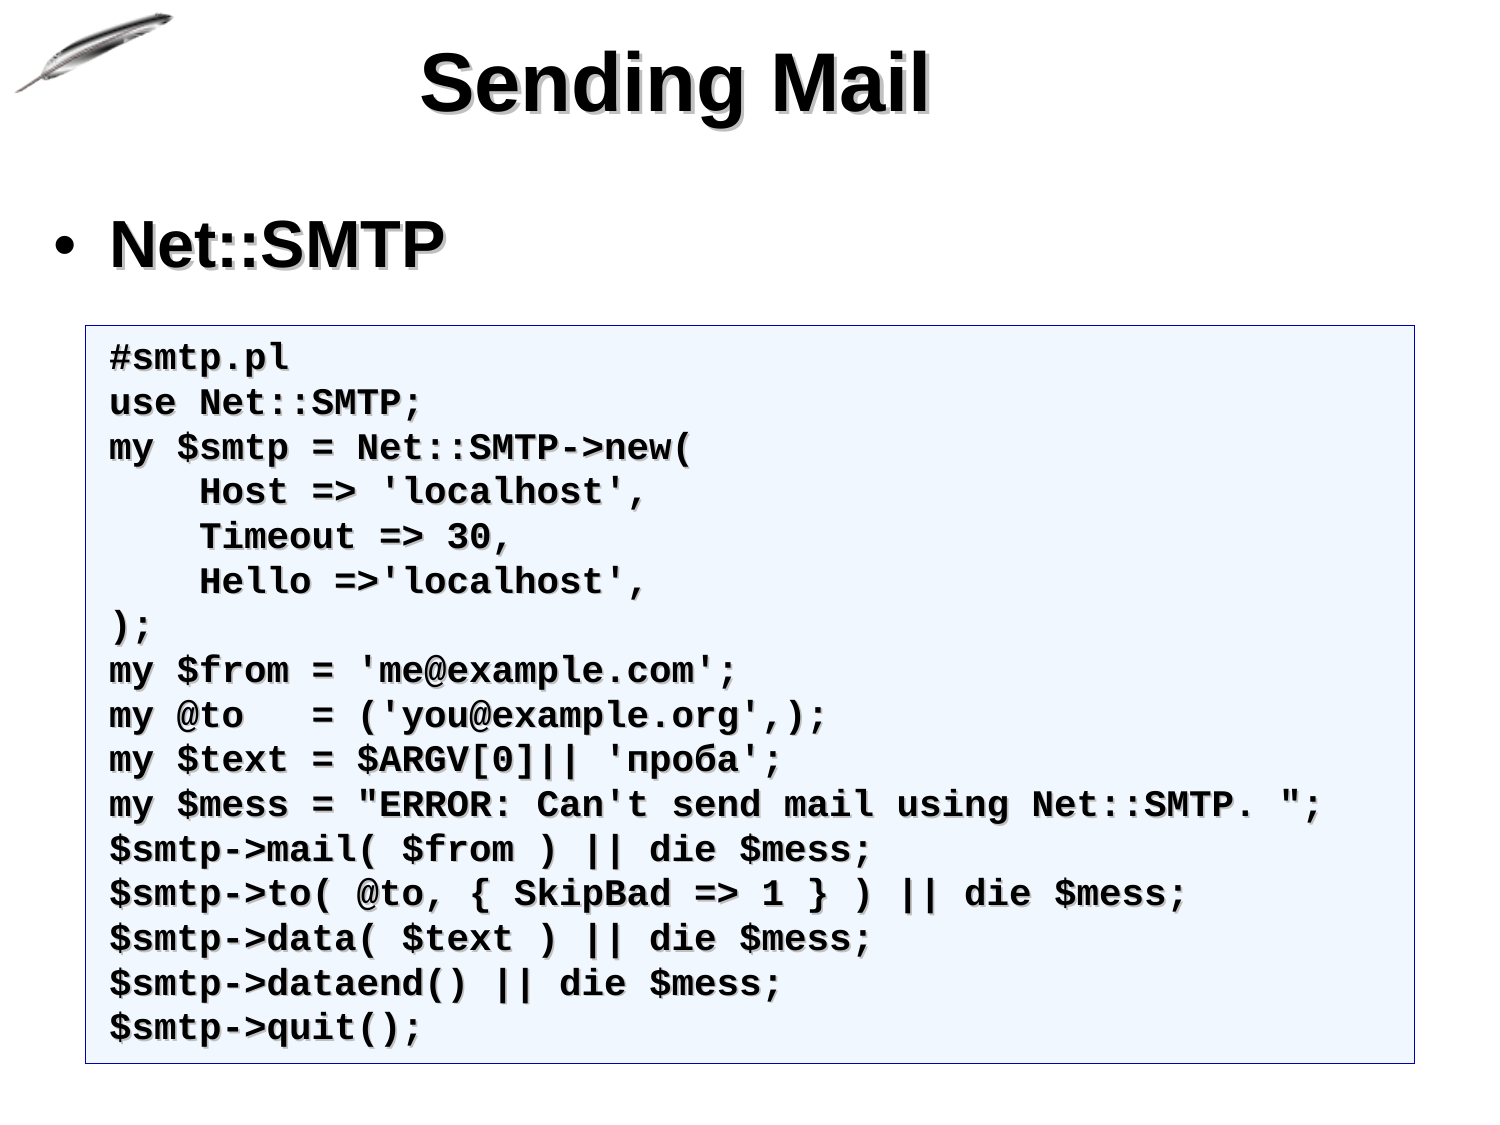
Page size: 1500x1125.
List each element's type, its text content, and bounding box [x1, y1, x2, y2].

title Sending Mail [419, 0, 1459, 176]
picture [11, 11, 179, 95]
text_box #smtp.pl use Net::SMTP; my $smtp = Net::SMTP->new( Host => 'localhost', Timeout => 30, Hello =>'localhost', ); my $from = 'me@example.com'; my @to = ('you@example.org',); my $text = $ARGV[0]|| 'проба'; my $mess = "ERROR: Can't send mail using Net::SMTP. "; $smtp->mail( $from ) || die $mess; $smtp->to( @to, { SkipBad => 1 } ) || die $mess; $smtp->data( $text ) || die $mess; $smtp->dataend() || die $mess; $smtp->quit(); [85, 324, 1415, 1063]
list Net::SMTP [53, 207, 1447, 1084]
